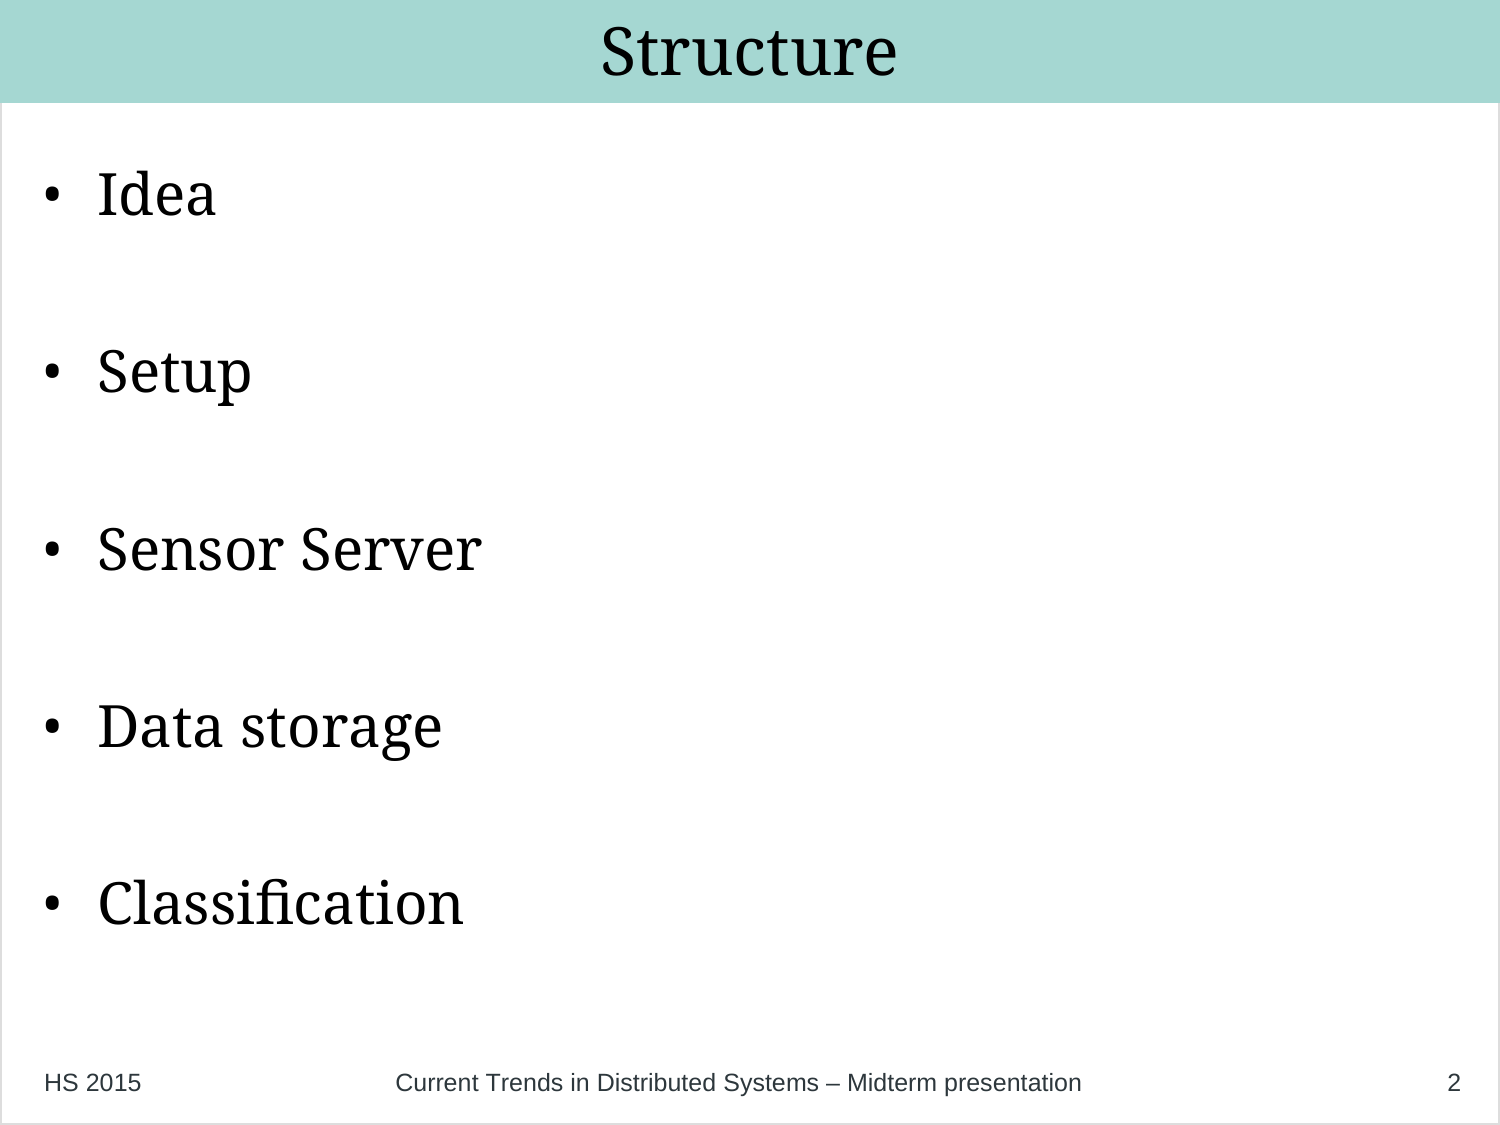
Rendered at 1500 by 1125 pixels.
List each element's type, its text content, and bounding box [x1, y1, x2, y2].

title Structure [0, 0, 1500, 100]
list Idea Setup Sensor Server Data storage Classification [26, 145, 1477, 1125]
